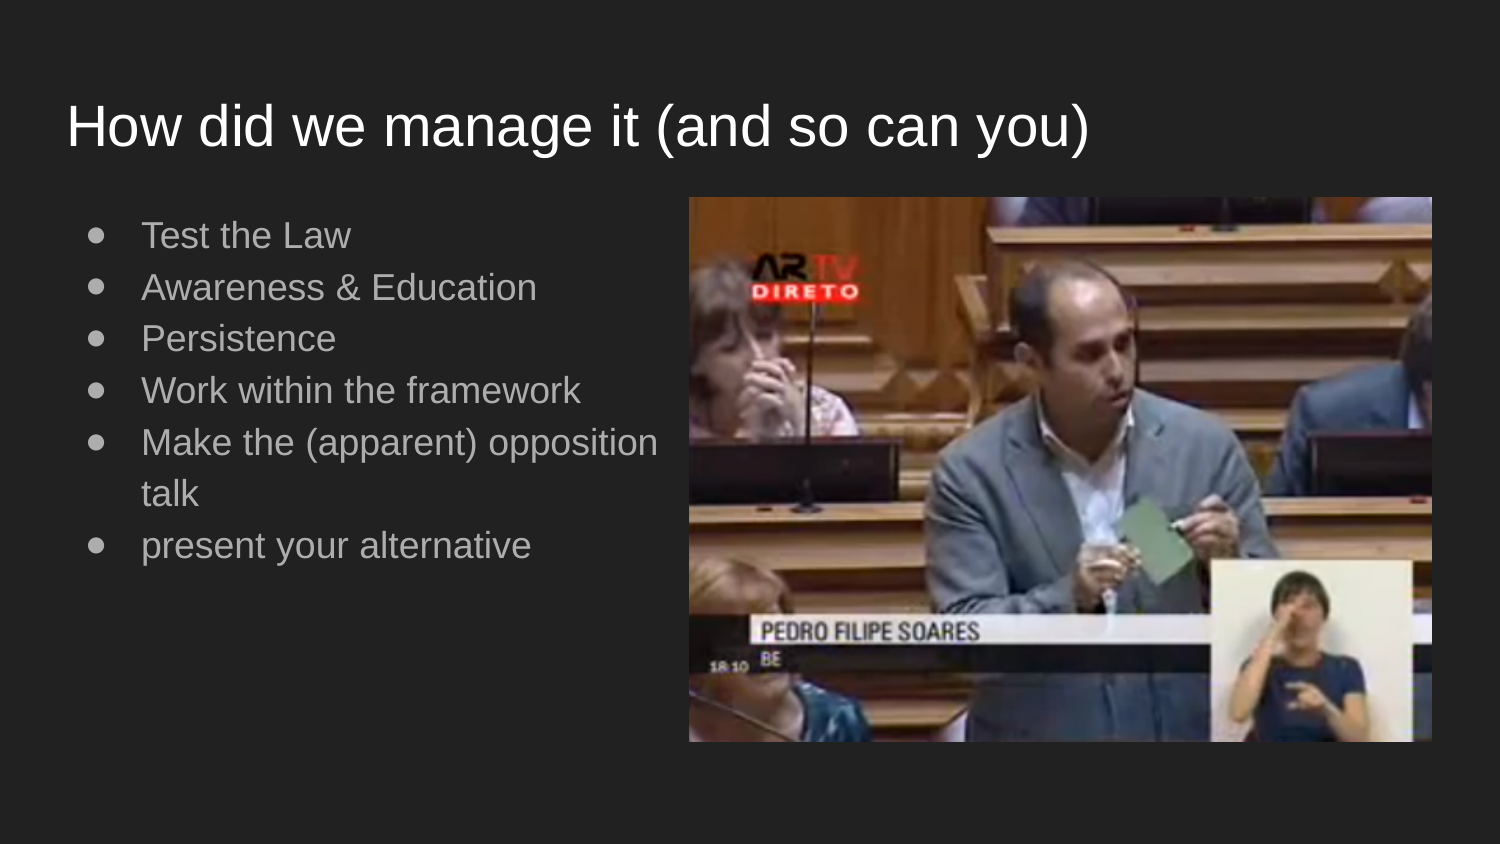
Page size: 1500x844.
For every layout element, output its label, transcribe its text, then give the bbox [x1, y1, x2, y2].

picture [689, 197, 1432, 742]
title How did we manage it (and so can you) [51, 72, 1449, 167]
list Test the Law Awareness & Education Persistence Work within the framework Make the (apparent) opposition talk present your alternative [51, 189, 1449, 750]
